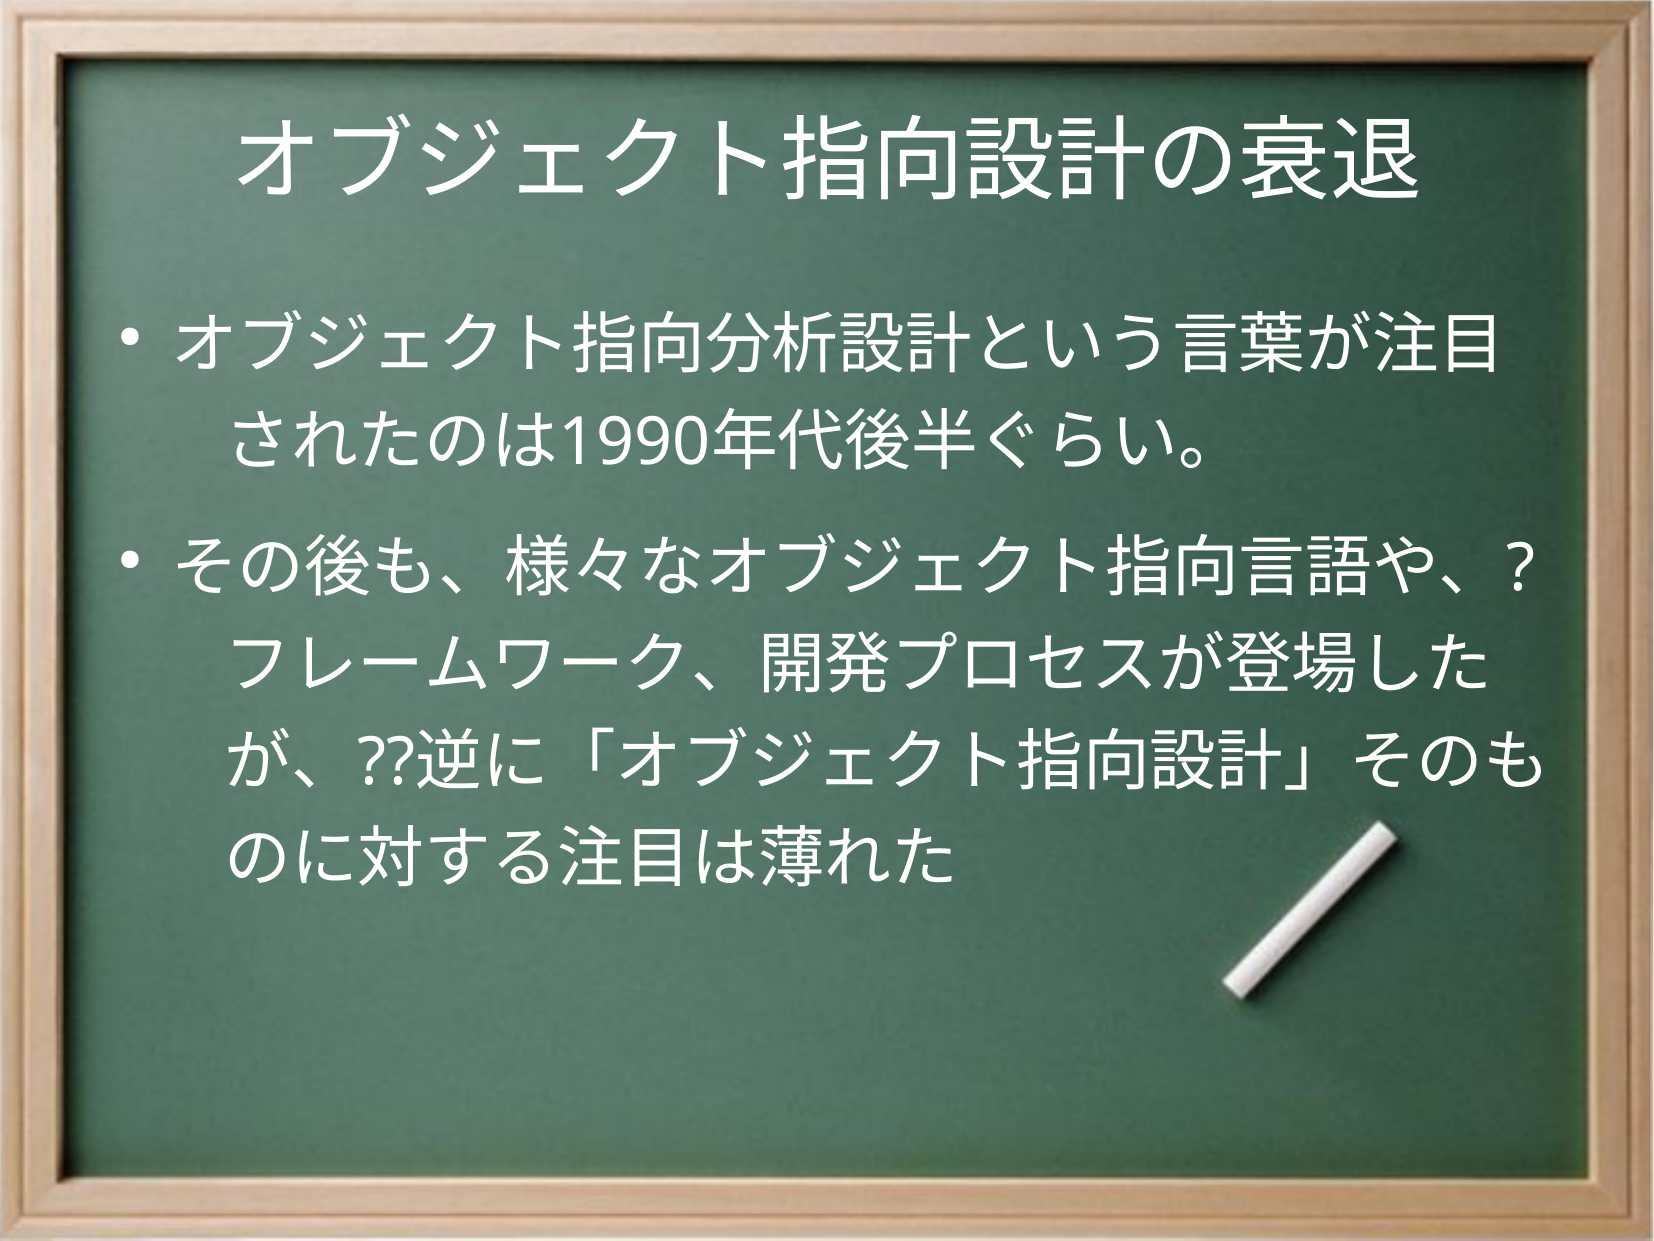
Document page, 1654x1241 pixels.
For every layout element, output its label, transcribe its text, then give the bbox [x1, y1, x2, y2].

picture [0, 0, 1654, 1241]
list オブジェクト指向分析設計という言葉が注目されたのは1990年代後半ぐらい。 その後も、様々なオブジェクト指向言語や、?フレームワーク、開発プロセスが登場したが、??逆に「オブジェクト指向設計」そのものに対する注目は薄れた [82, 290, 1571, 1101]
title オブジェクト指向設計の衰退 [82, 49, 1571, 257]
